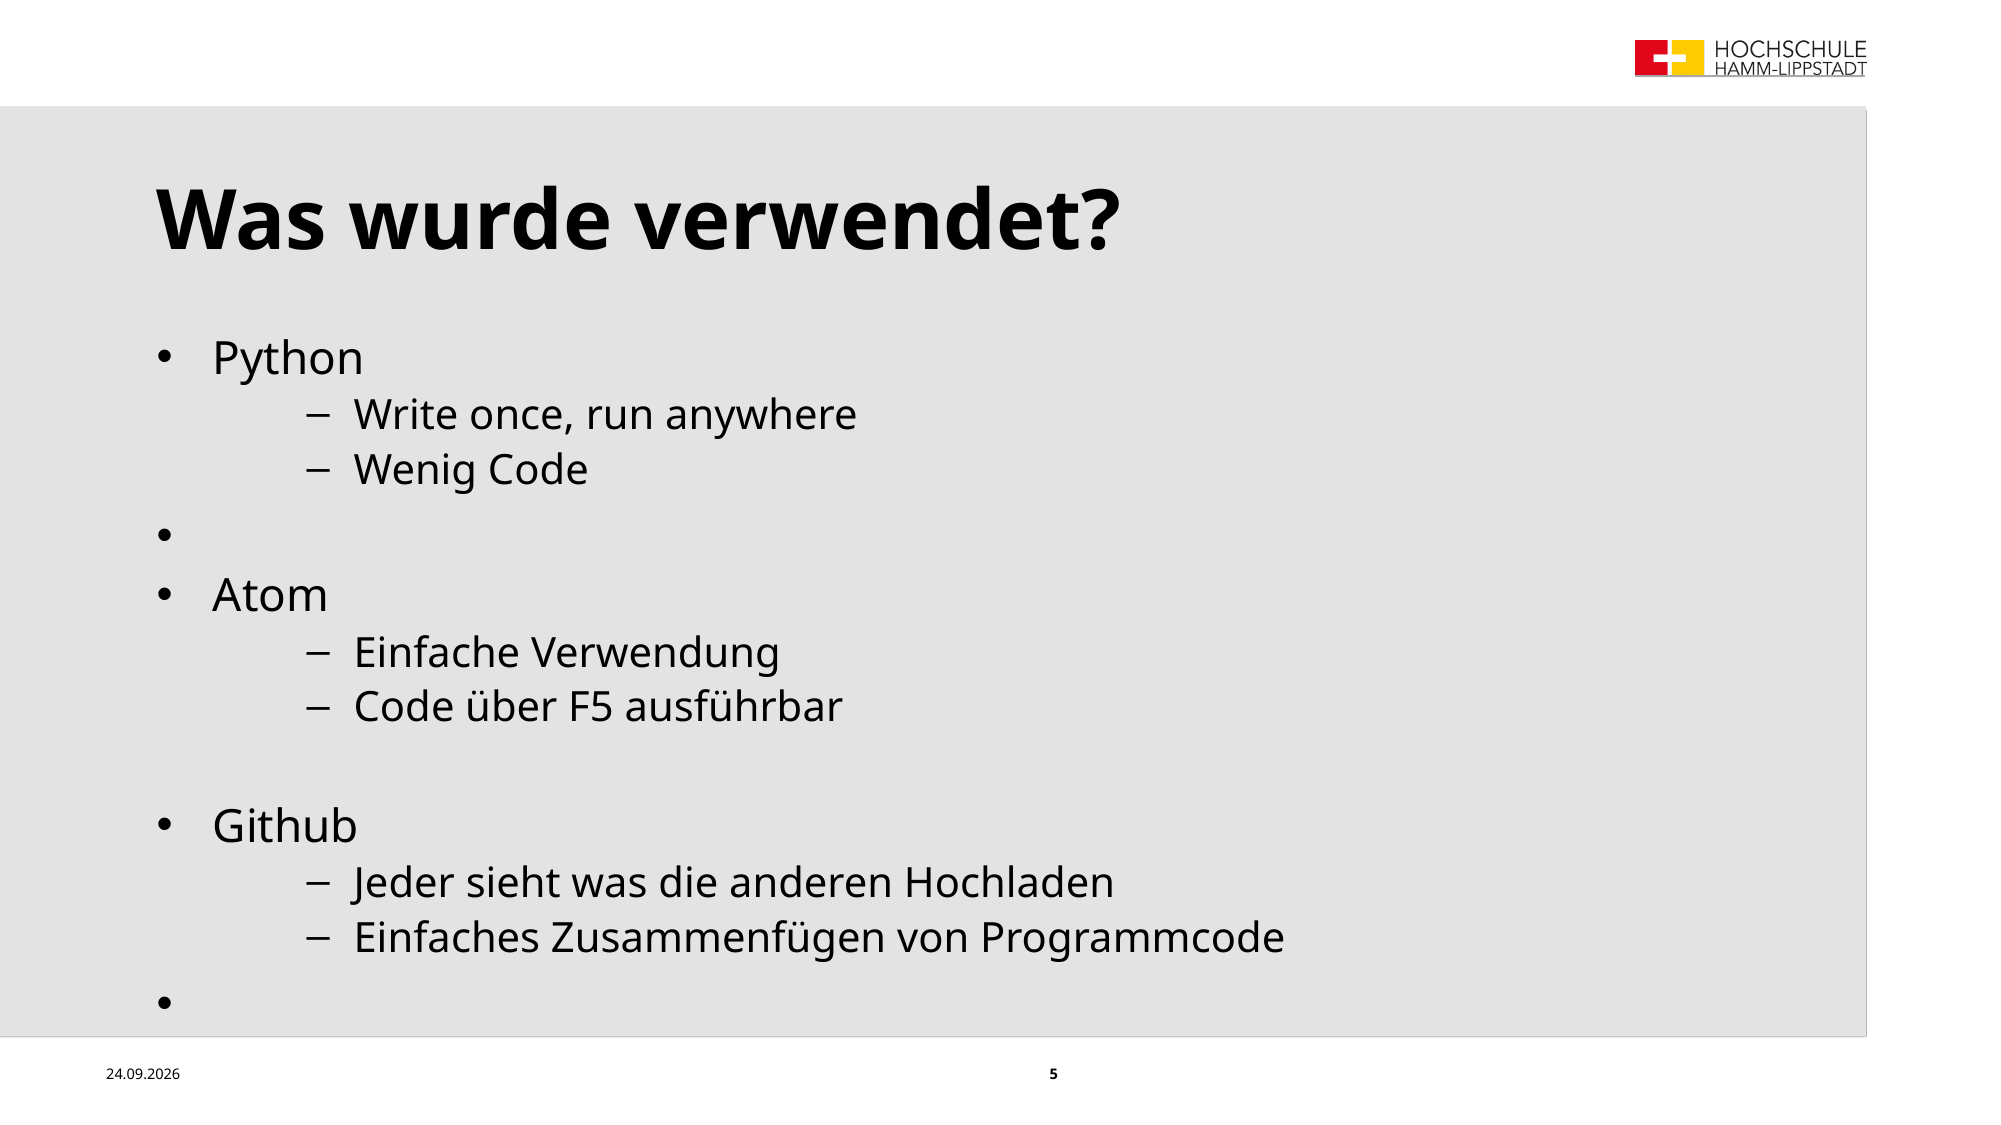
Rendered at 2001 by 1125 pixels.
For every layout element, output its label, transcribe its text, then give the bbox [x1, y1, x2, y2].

text_box 11.07.2021 [106, 1065, 457, 1084]
text_box [1049, 1065, 1400, 1084]
title Was wurde verwendet? [141, 122, 1821, 310]
list Python Write once, run anywhere Wenig Code Atom Einfache Verwendung Code über F5 ausführbar Github Jeder sieht was die anderen Hochladen Einfaches Zusammenfügen von Programmcode [141, 331, 1821, 1005]
